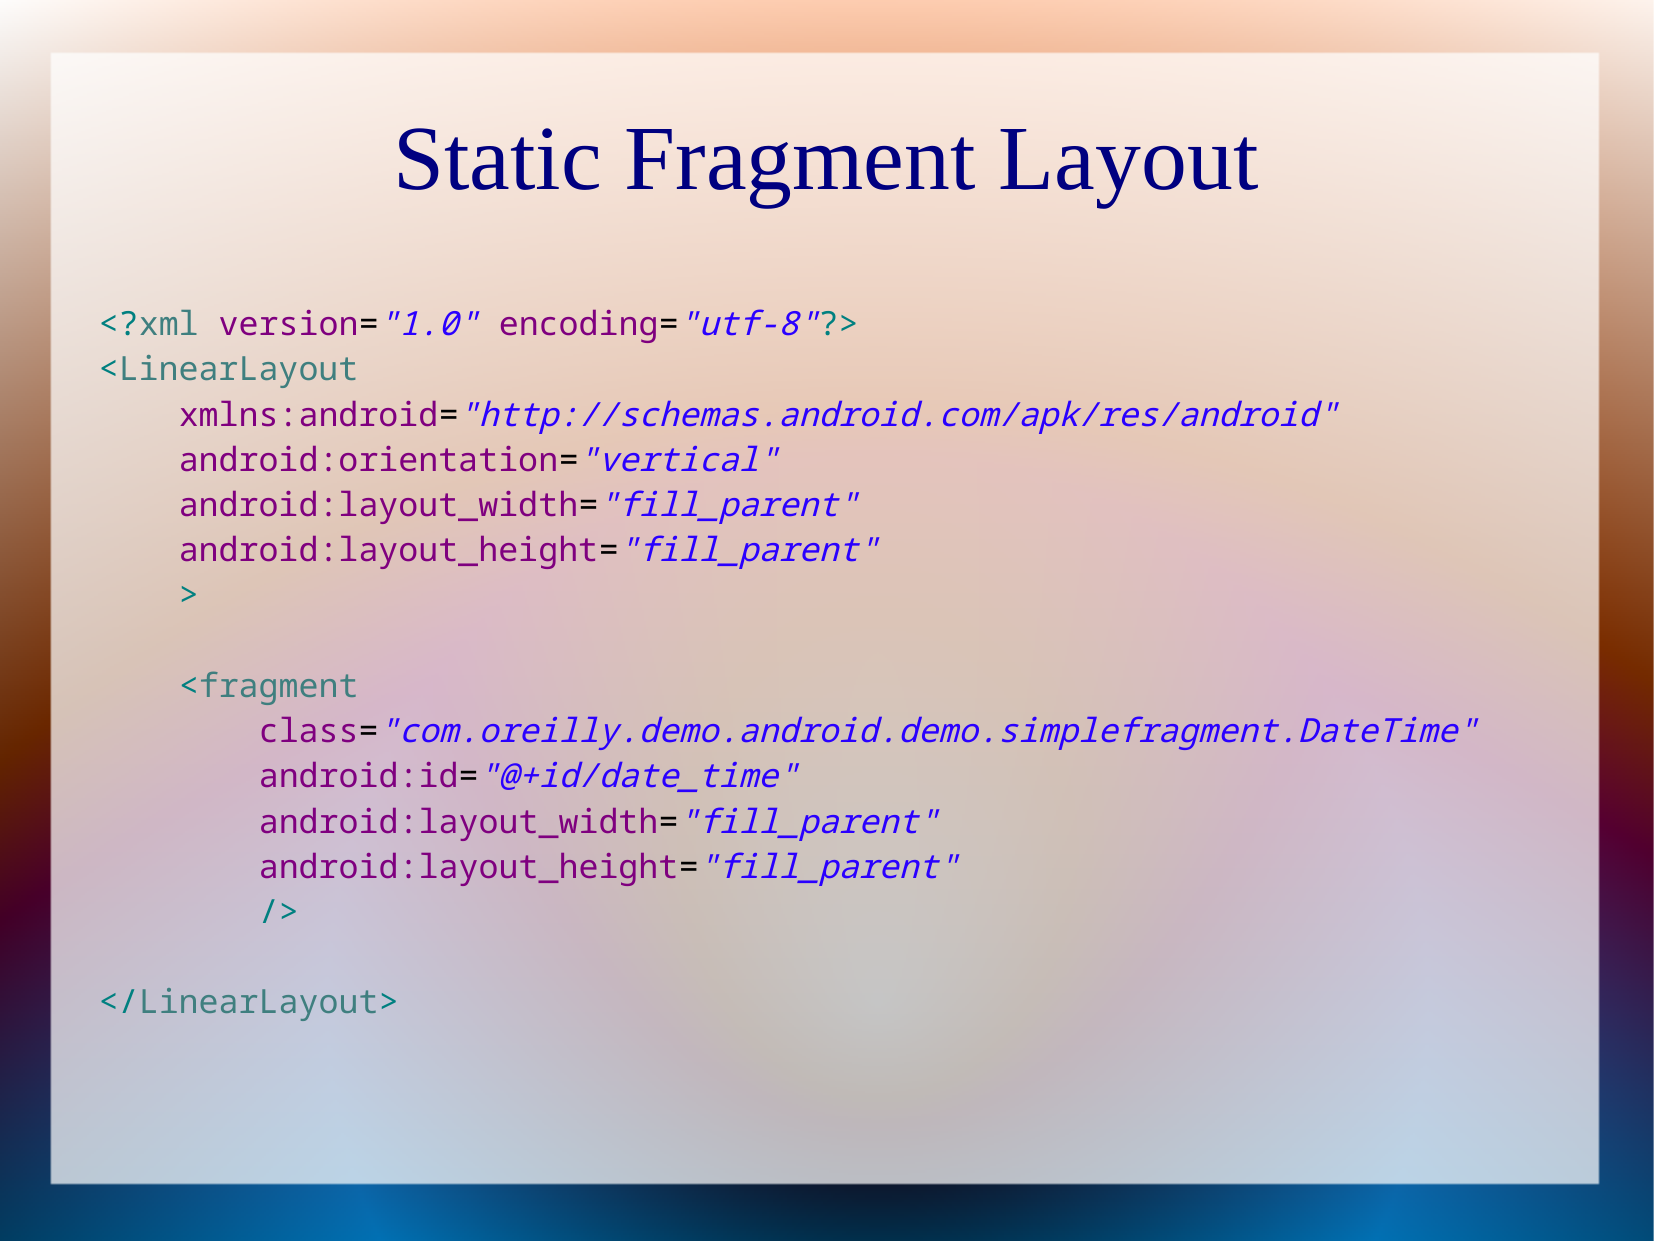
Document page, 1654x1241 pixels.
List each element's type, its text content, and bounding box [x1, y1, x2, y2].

picture [0, 0, 1654, 1241]
title Static Fragment Layout [82, 55, 1571, 263]
list <?xml version="1.0" encoding="utf-8"?> <LinearLayout xmlns:android="http://schemas.android.com/apk/res/android" android:orientation="vertical" android:layout_width="fill_parent" android:layout_height="fill_parent" > <fragment class="com.oreilly.demo.android.demo.simplefragment.DateTime" android:id="@+id/date_time" android:layout_width="fill_parent" android:layout_height="fill_parent" /> </LinearLayout> [98, 300, 1587, 1119]
